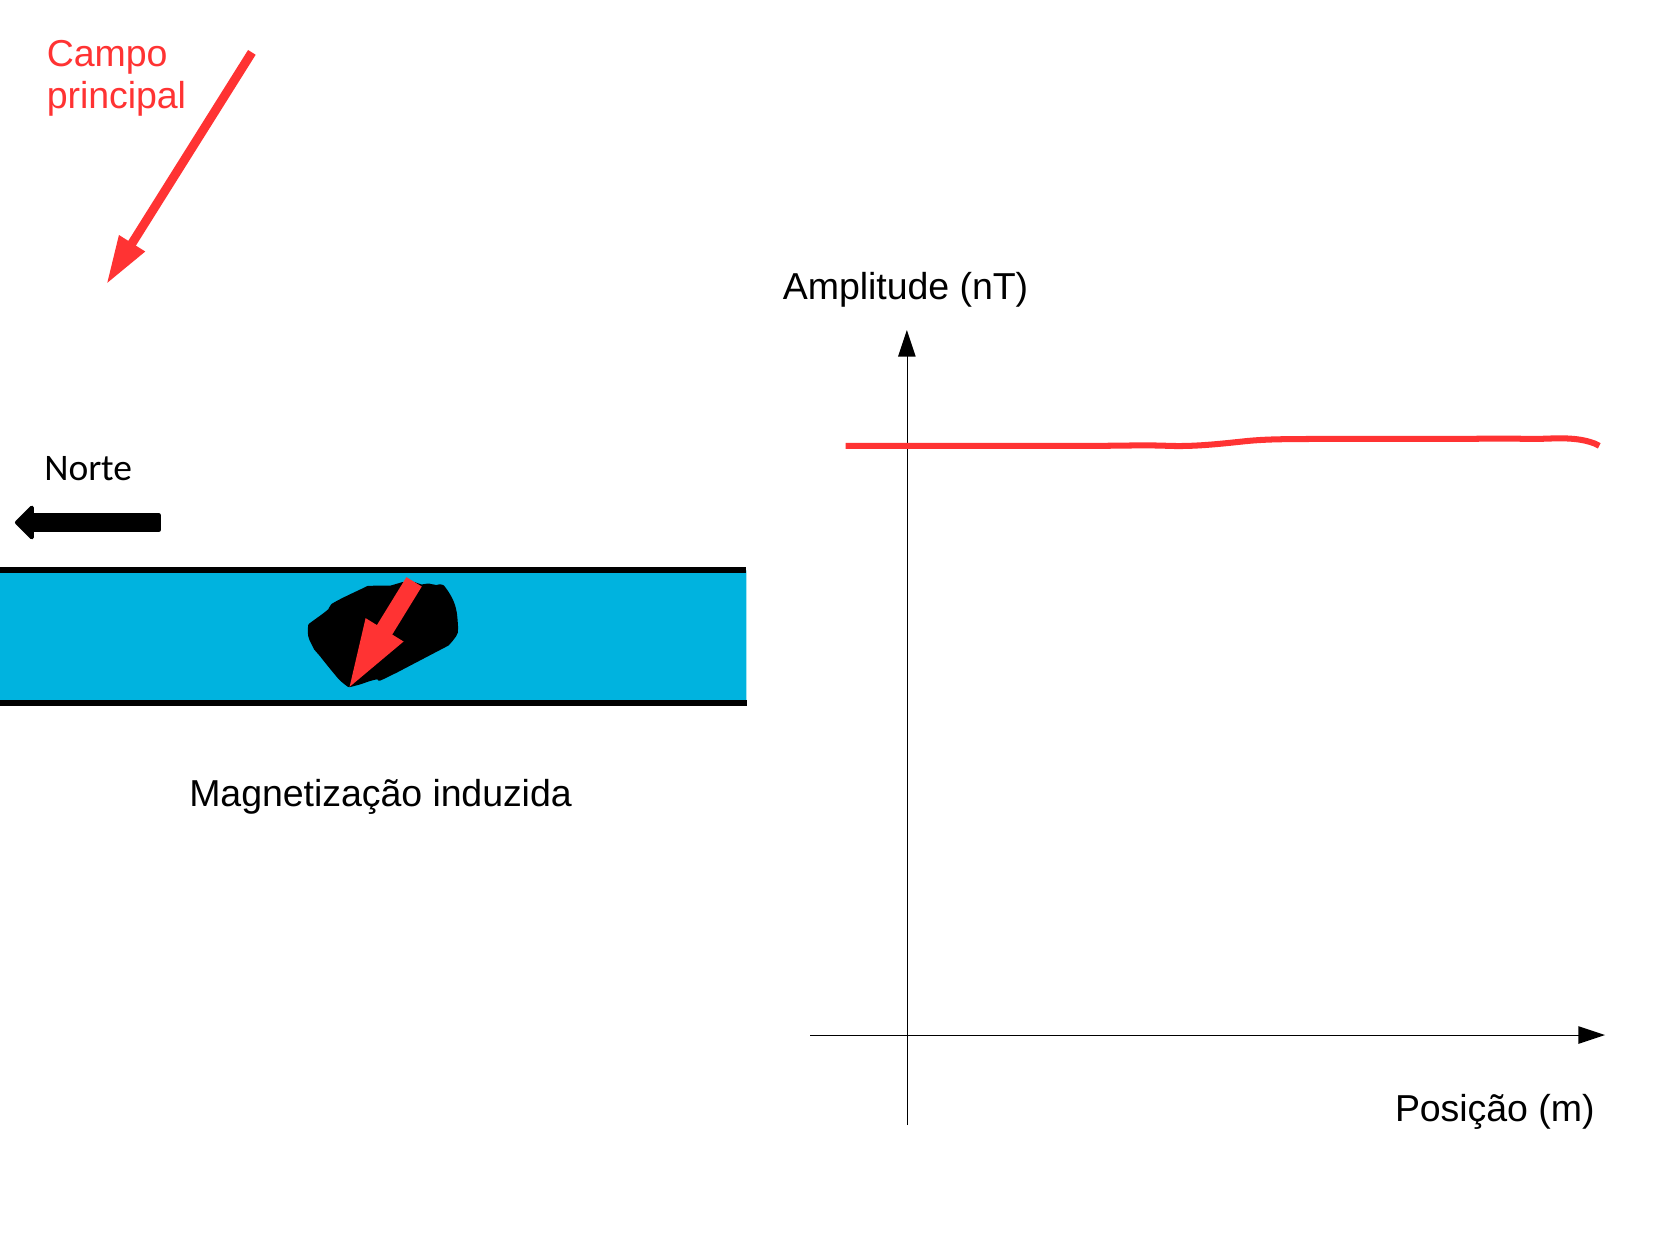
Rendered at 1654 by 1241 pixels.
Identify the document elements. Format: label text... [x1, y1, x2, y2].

text_box Norte [17, 435, 160, 496]
text_box [0, 570, 747, 700]
text_box Campo principal [32, 25, 257, 124]
text_box [17, 507, 159, 538]
text_box Amplitude (nT) [768, 258, 1044, 316]
text_box Magnetização induzida [174, 765, 587, 823]
text_box Posição (m) [1380, 1080, 1610, 1137]
